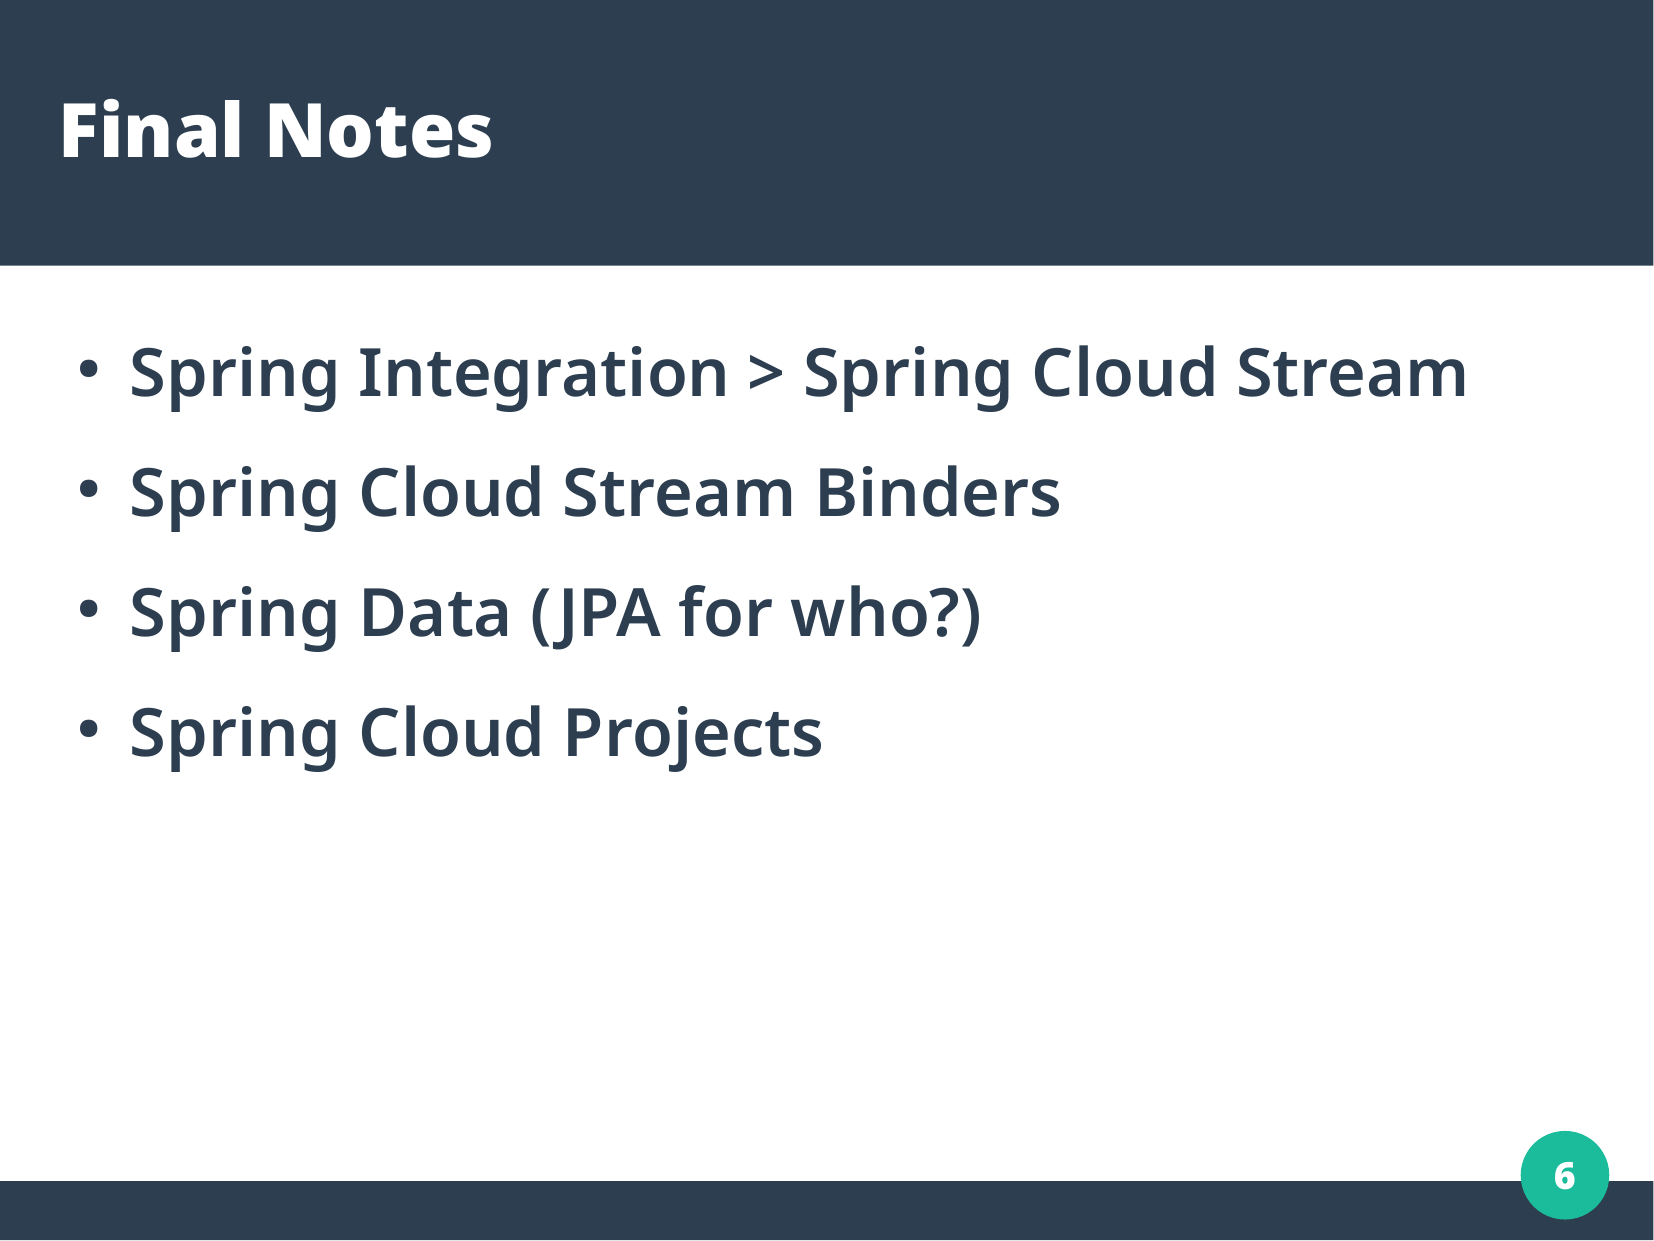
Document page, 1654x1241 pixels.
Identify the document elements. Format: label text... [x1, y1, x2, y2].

title Final Notes [59, 49, 1595, 207]
list Spring Integration > Spring Cloud Stream Spring Cloud Stream Binders Spring Data (JPA for who?) Spring Cloud Projects [59, 324, 1595, 1152]
